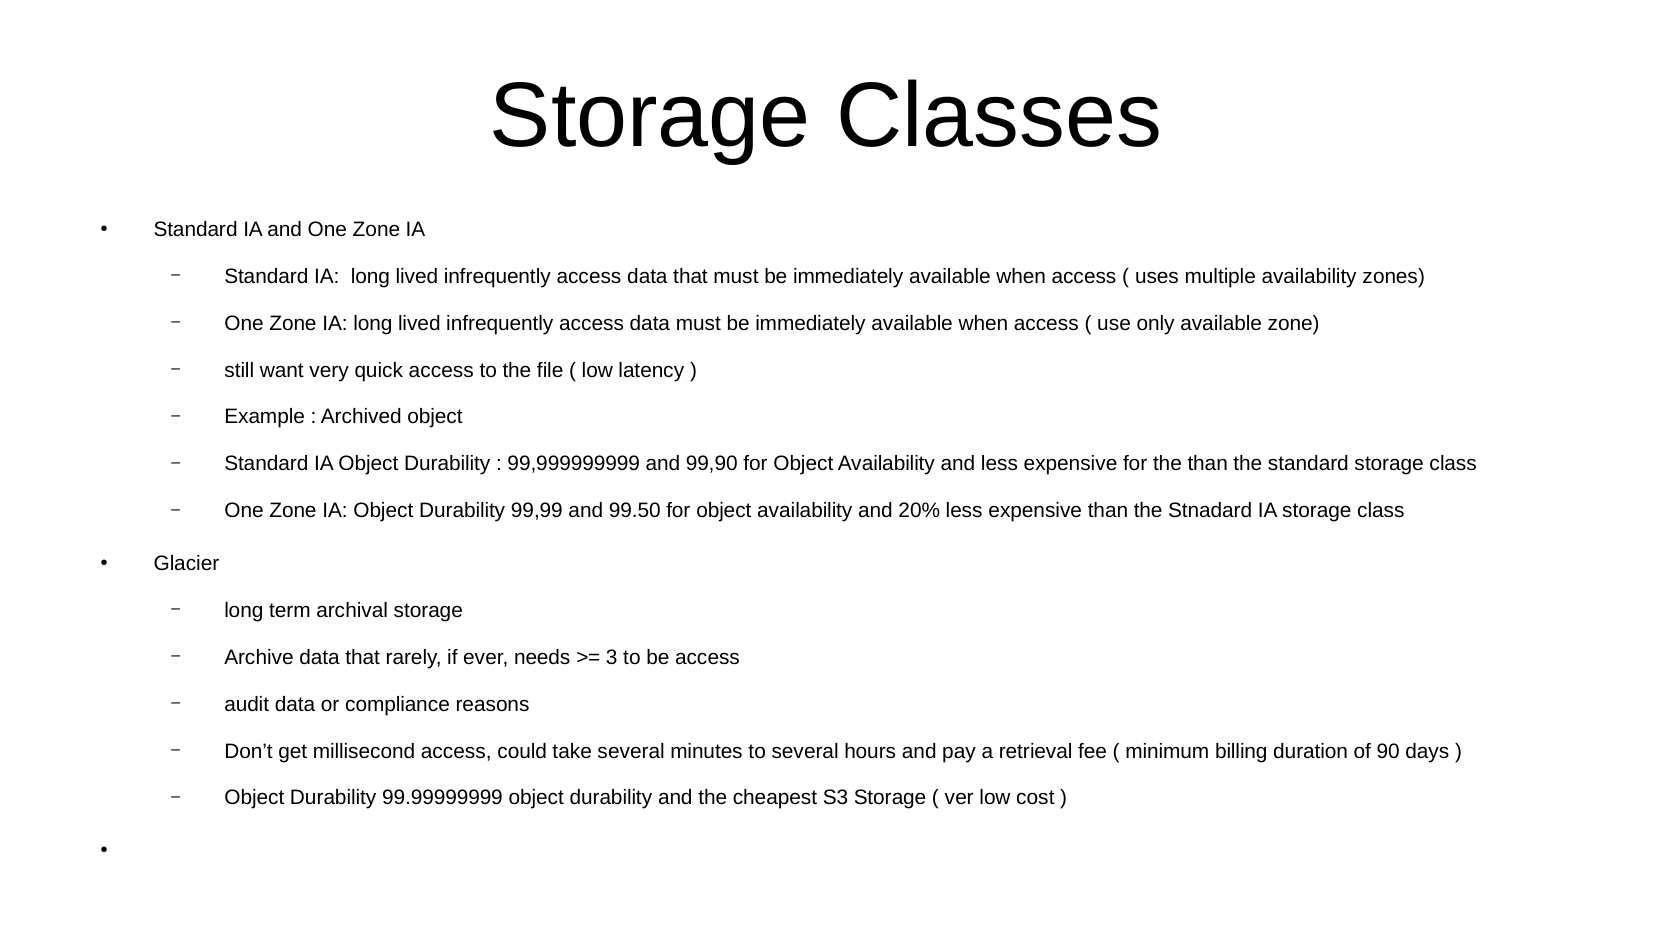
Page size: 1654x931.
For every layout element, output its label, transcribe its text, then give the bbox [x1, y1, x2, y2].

title Storage Classes [82, 37, 1571, 193]
list Standard IA and One Zone IA Standard IA: long lived infrequently access data that must be immediately available when access ( uses multiple availability zones) One Zone IA: long lived infrequently access data must be immediately available when access ( use only available zone) still want very quick access to the file ( low latency ) Example : Archived object Standard IA Object Durability : 99,999999999 and 99,90 for Object Availability and less expensive for the than the standard storage class One Zone IA: Object Durability 99,99 and 99.50 for object availability and 20% less expensive than the Stnadard IA storage class Glacier long term archival storage Archive data that rarely, if ever, needs >= 3 to be access audit data or compliance reasons Don’t get millisecond access, could take several minutes to several hours and pay a retrieval fee ( minimum billing duration of 90 days ) Object Durability 99.99999999 object durability and the cheapest S3 Storage ( ver low cost ) [82, 217, 1636, 916]
